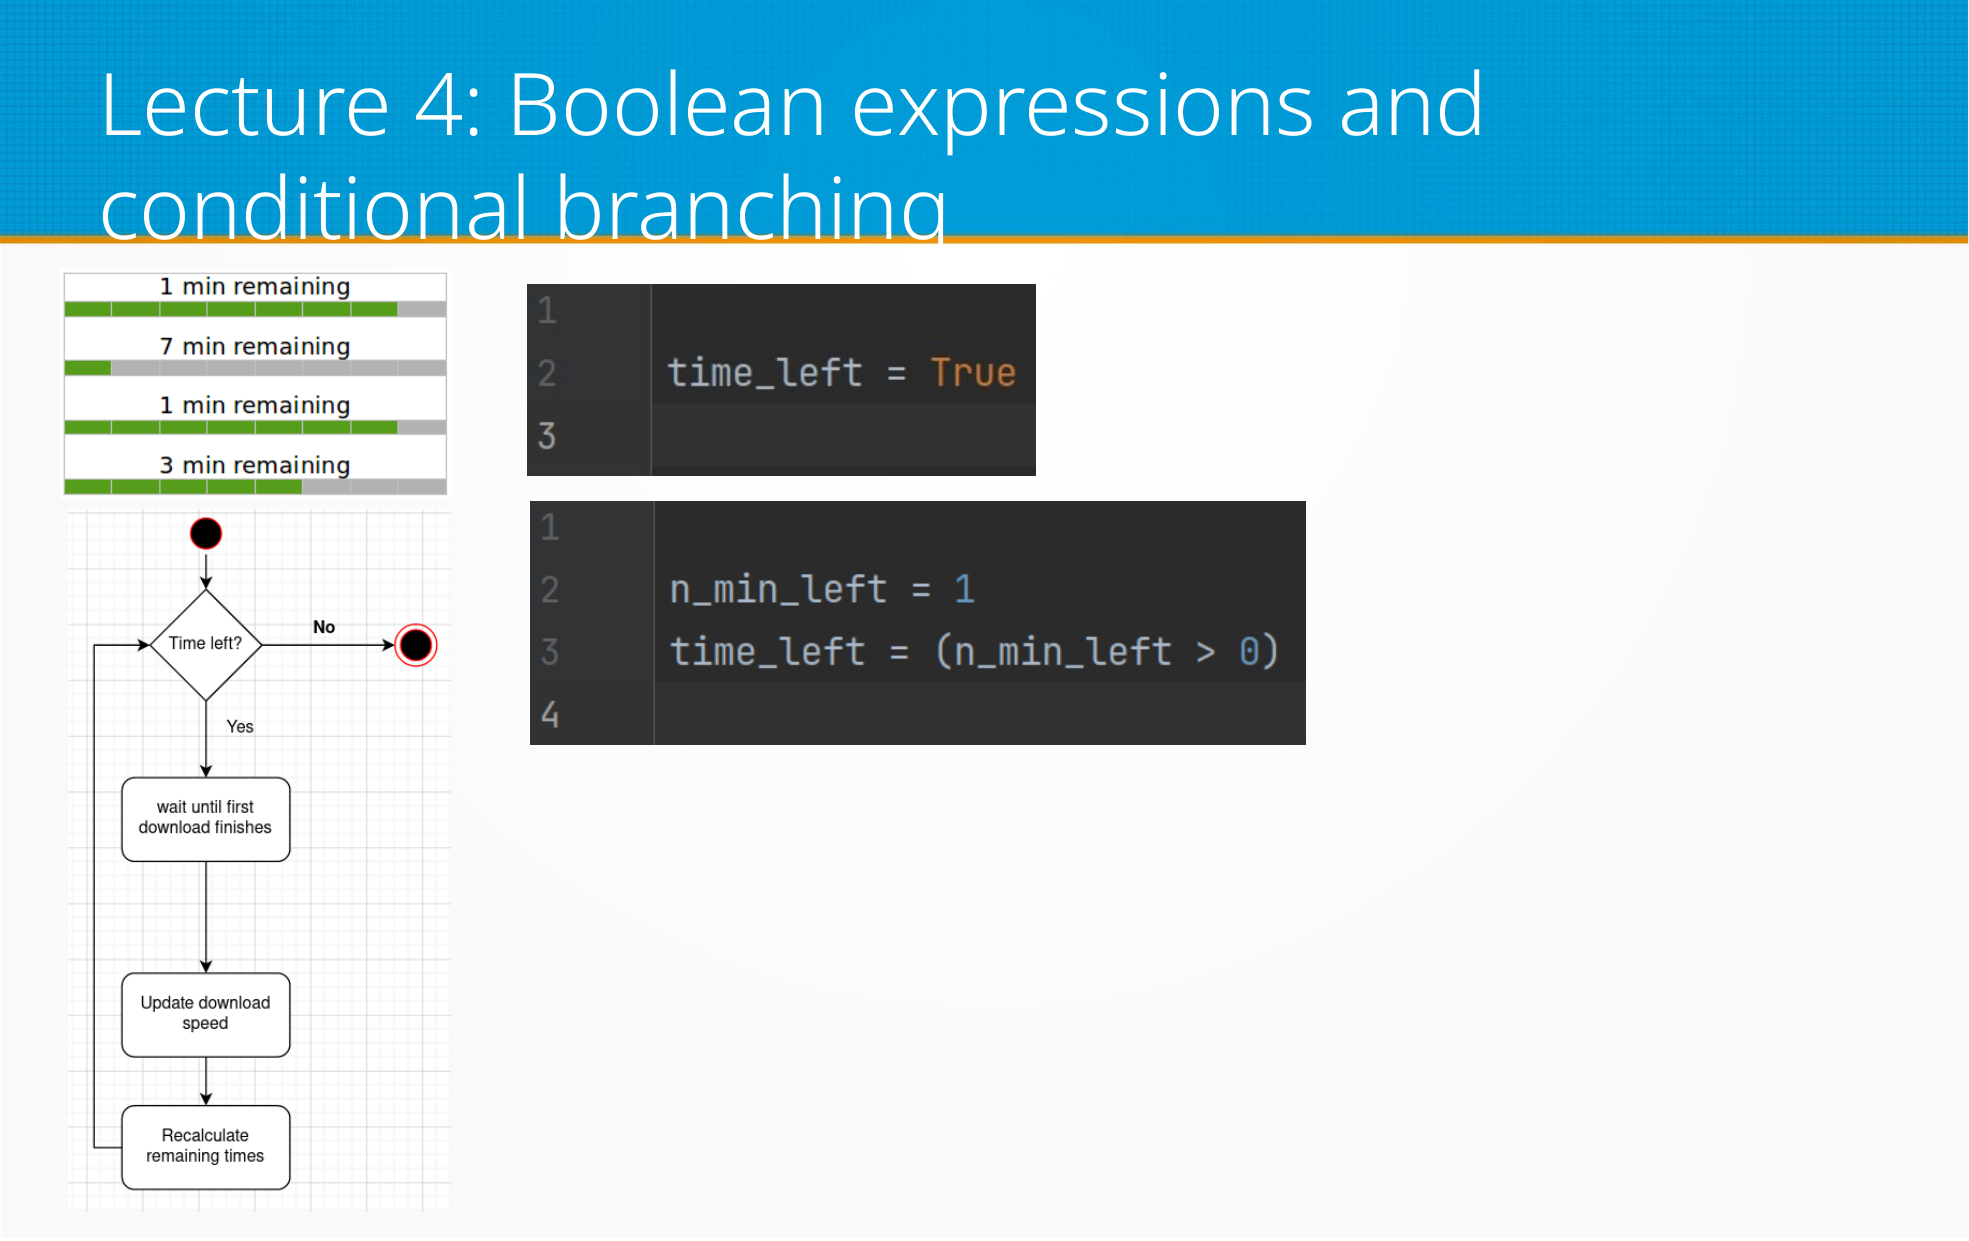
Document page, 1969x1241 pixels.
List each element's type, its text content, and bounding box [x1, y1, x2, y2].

picture [0, 233, 1969, 1241]
title Lecture 4: Boolean expressions and conditional branching [98, 49, 1870, 257]
list [98, 290, 1870, 1156]
